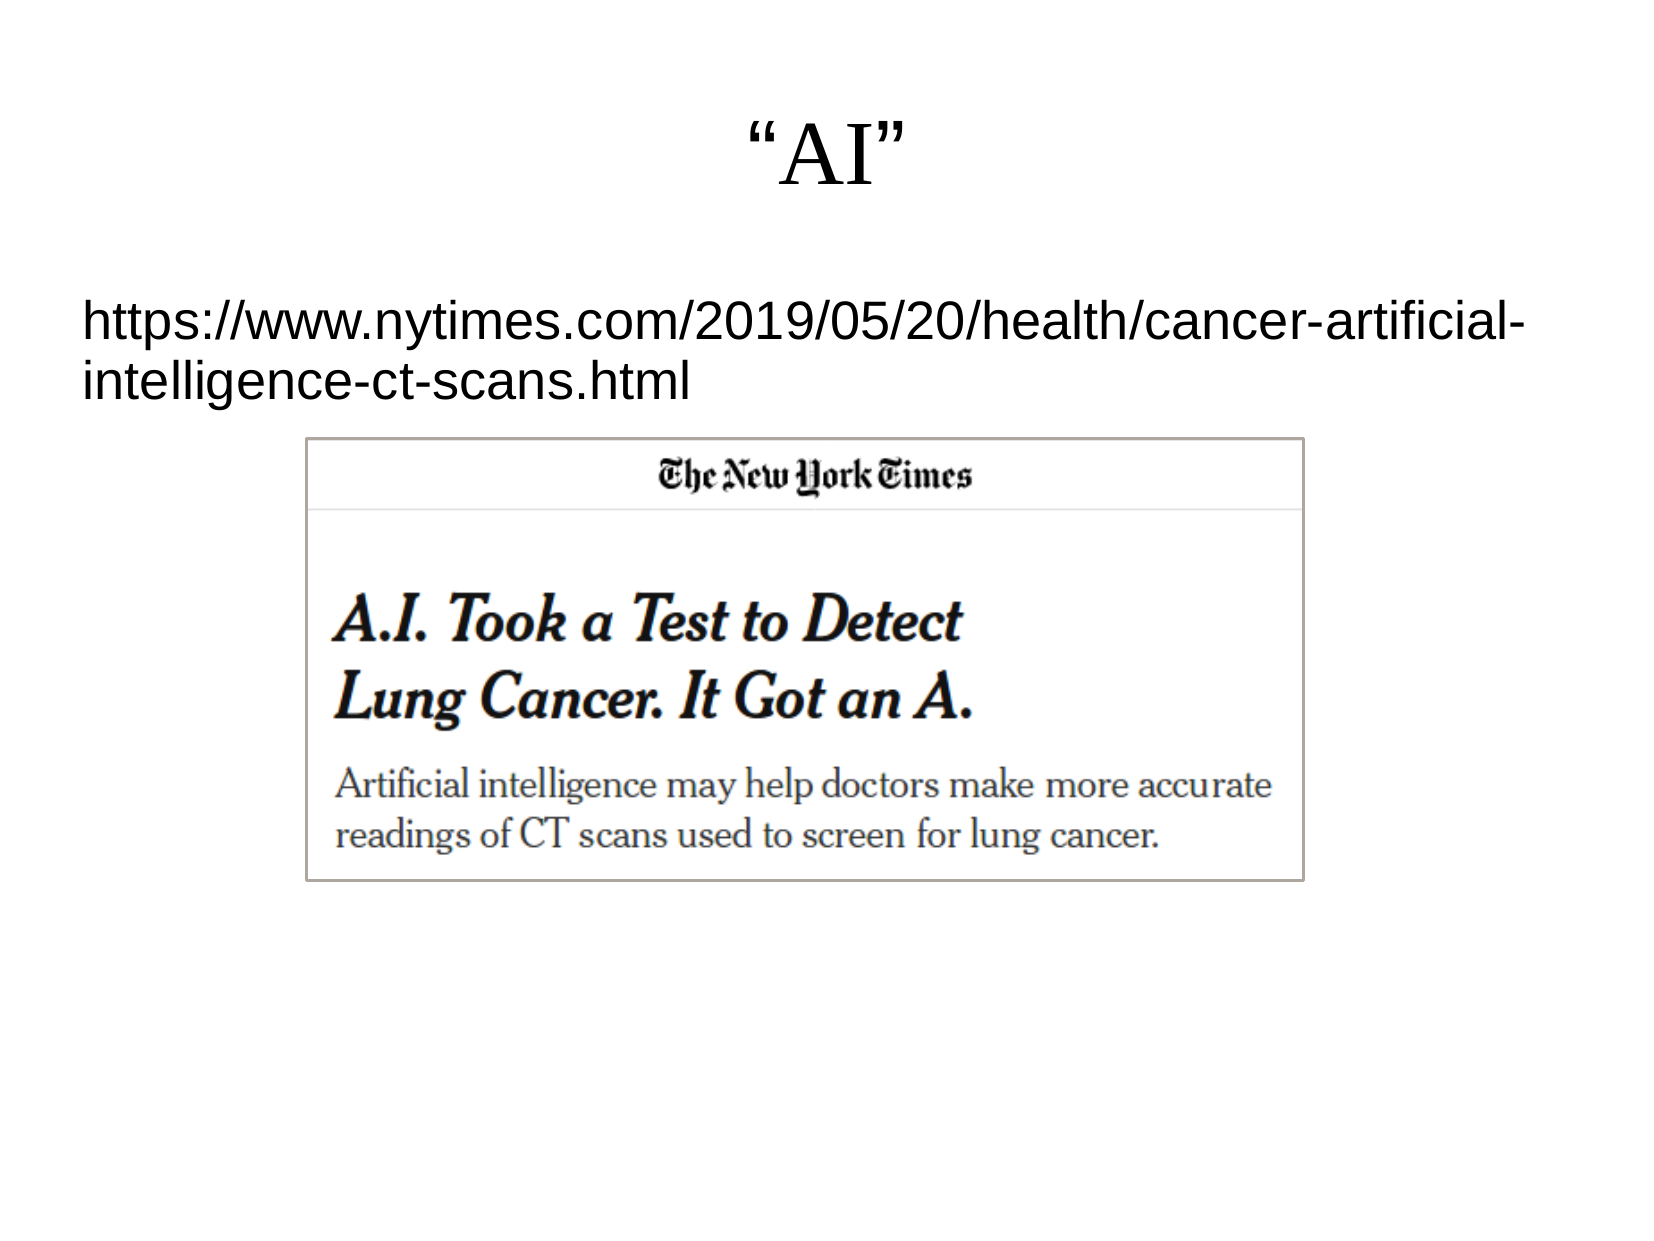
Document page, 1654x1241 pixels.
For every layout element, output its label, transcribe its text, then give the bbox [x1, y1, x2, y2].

picture [307, 439, 1303, 880]
list https://www.nytimes.com/2019/05/20/health/cancer-artificial-intelligence-ct-scans.html [82, 290, 1571, 1010]
title “AI” [82, 49, 1571, 257]
